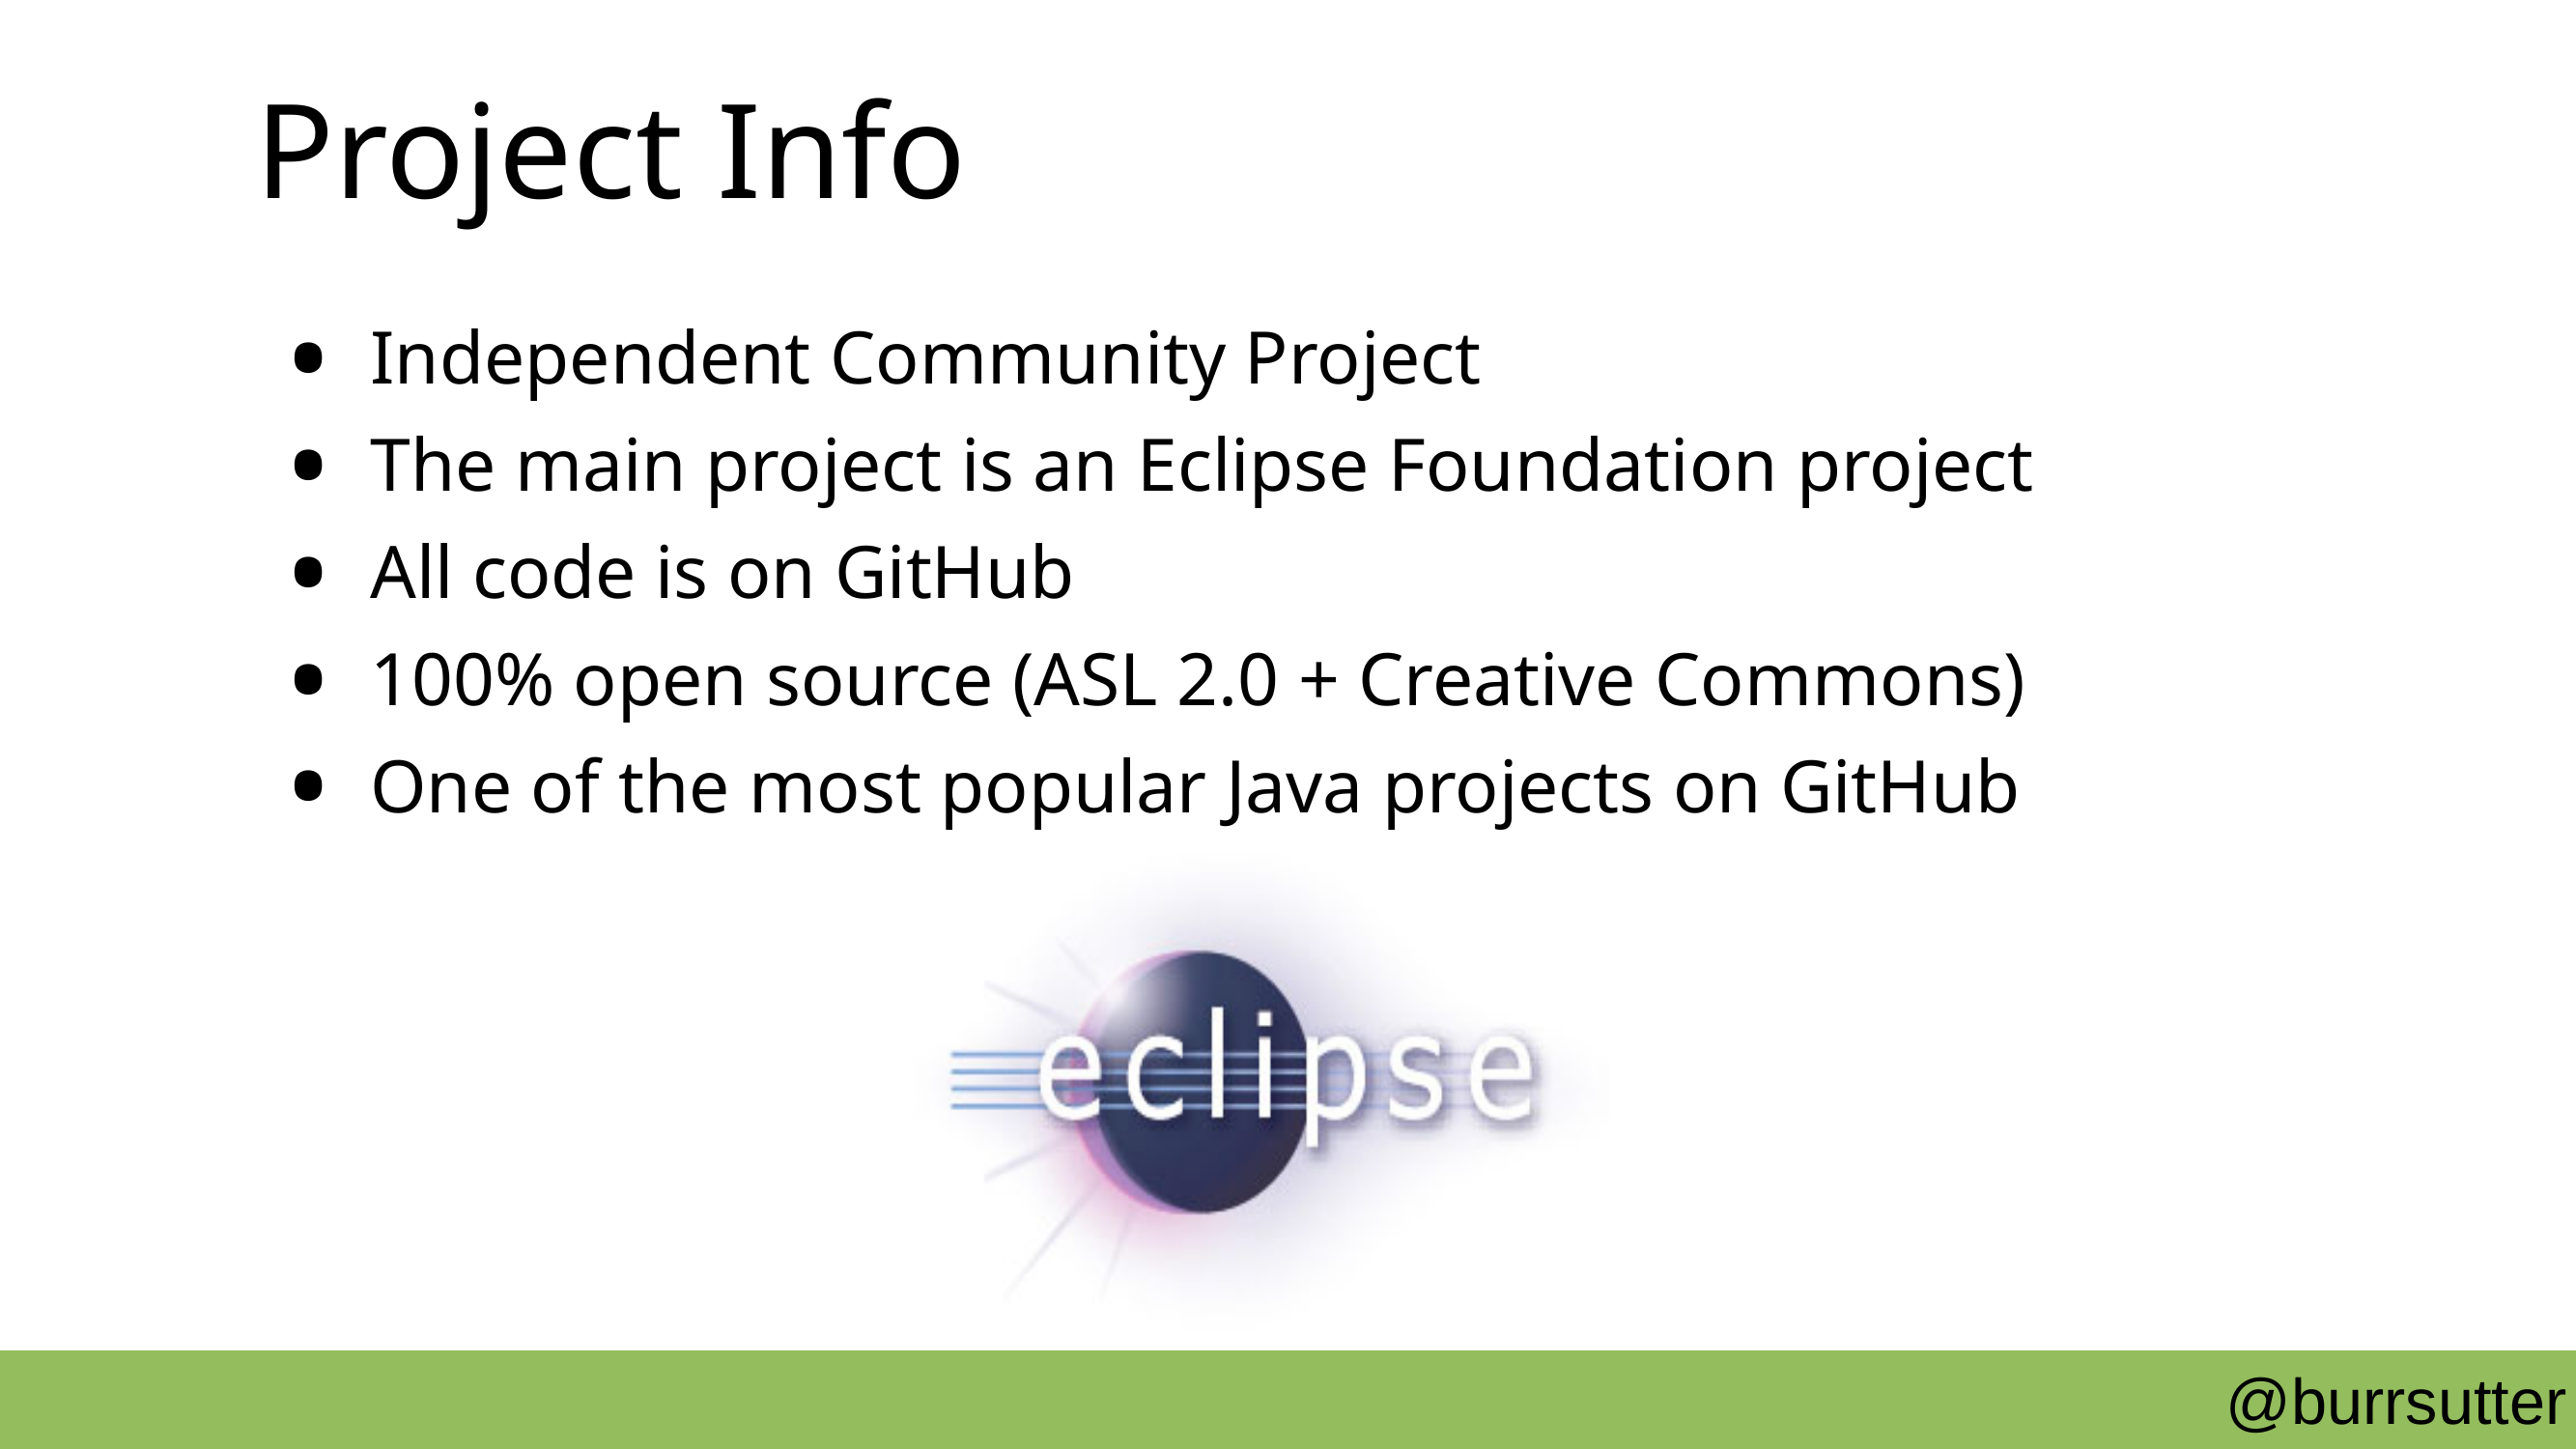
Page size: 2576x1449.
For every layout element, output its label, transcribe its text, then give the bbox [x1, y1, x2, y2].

title Project Info [247, 18, 2522, 273]
picture [913, 852, 1609, 1336]
list Independent Community Project The main project is an Eclipse Foundation project All code is on GitHub 100% open source (ASL 2.0 + Creative Commons) One of the most popular Java projects on GitHub [251, 311, 2526, 1333]
